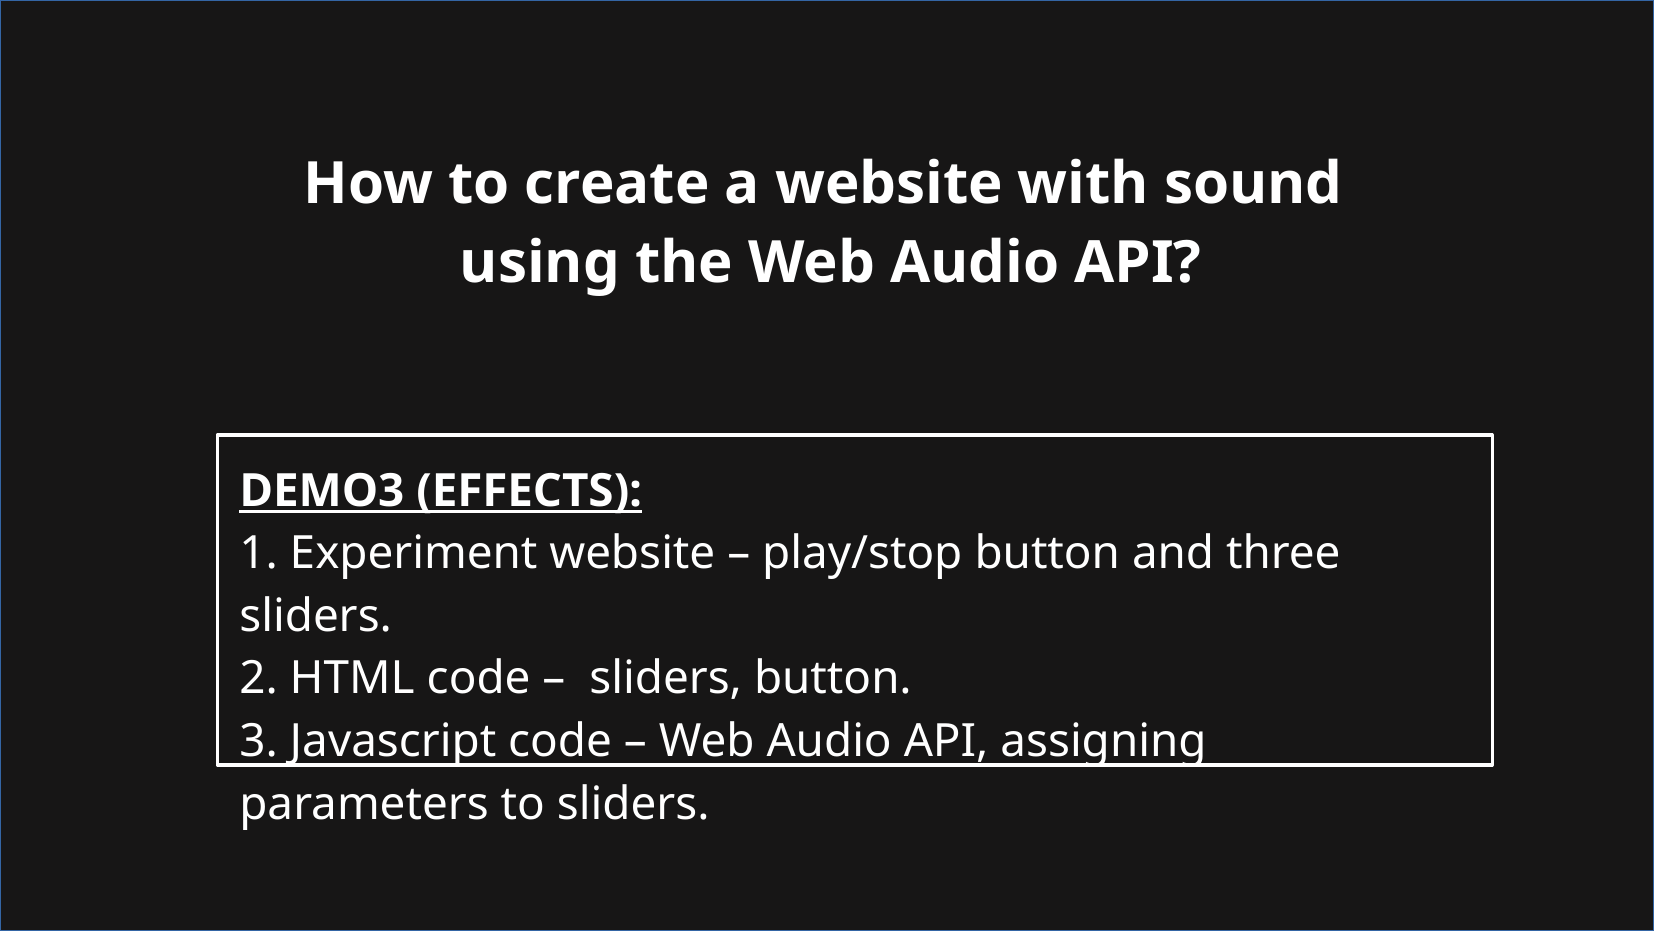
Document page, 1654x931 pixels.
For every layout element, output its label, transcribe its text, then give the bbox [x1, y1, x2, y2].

text_box DEMO3 (EFFECTS): 1. Experiment website – play/stop button and three sliders. 2. HTML code – sliders, button. 3. Javascript code – Web Audio API, assigning parameters to sliders. [224, 767, 1456, 931]
subtitle How to create a website with sound using the Web Audio API? [219, 437, 1491, 570]
text_box DEMO3 (EFFECTS): 1. Experiment website – play/stop button and three sliders. 2. HTML code – sliders, button. 3. Javascript code – Web Audio API, assigning parameters to sliders. [224, 450, 1456, 763]
subtitle How to create a website with sound using the Web Audio API? [86, 30, 1576, 570]
